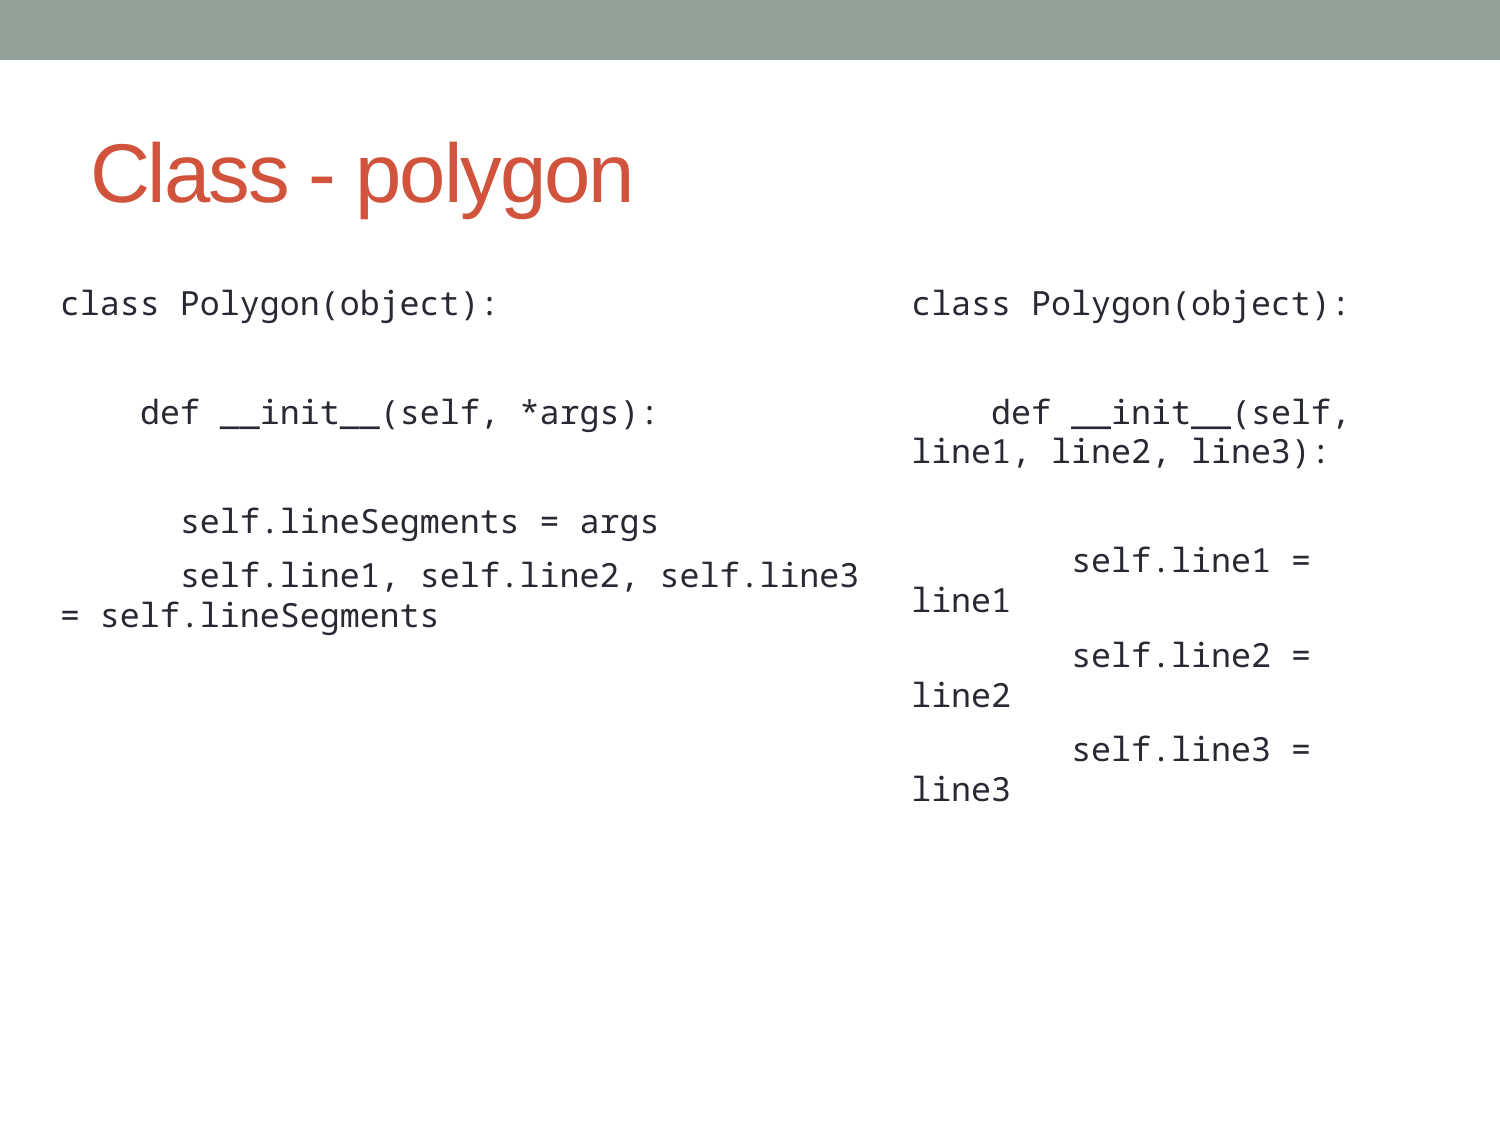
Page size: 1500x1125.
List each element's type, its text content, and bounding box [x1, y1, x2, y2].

list class Polygon(object): def __init__(self, *args): self.lineSegments = args self.line1, self.line2, self.line3 = self.lineSegments [45, 274, 877, 1049]
title Class - polygon [75, 87, 1426, 251]
list class Polygon(object): def __init__(self, line1, line2, line3): self.line1 = line1 self.line2 = line2 self.line3 = line3 [896, 274, 1426, 1049]
